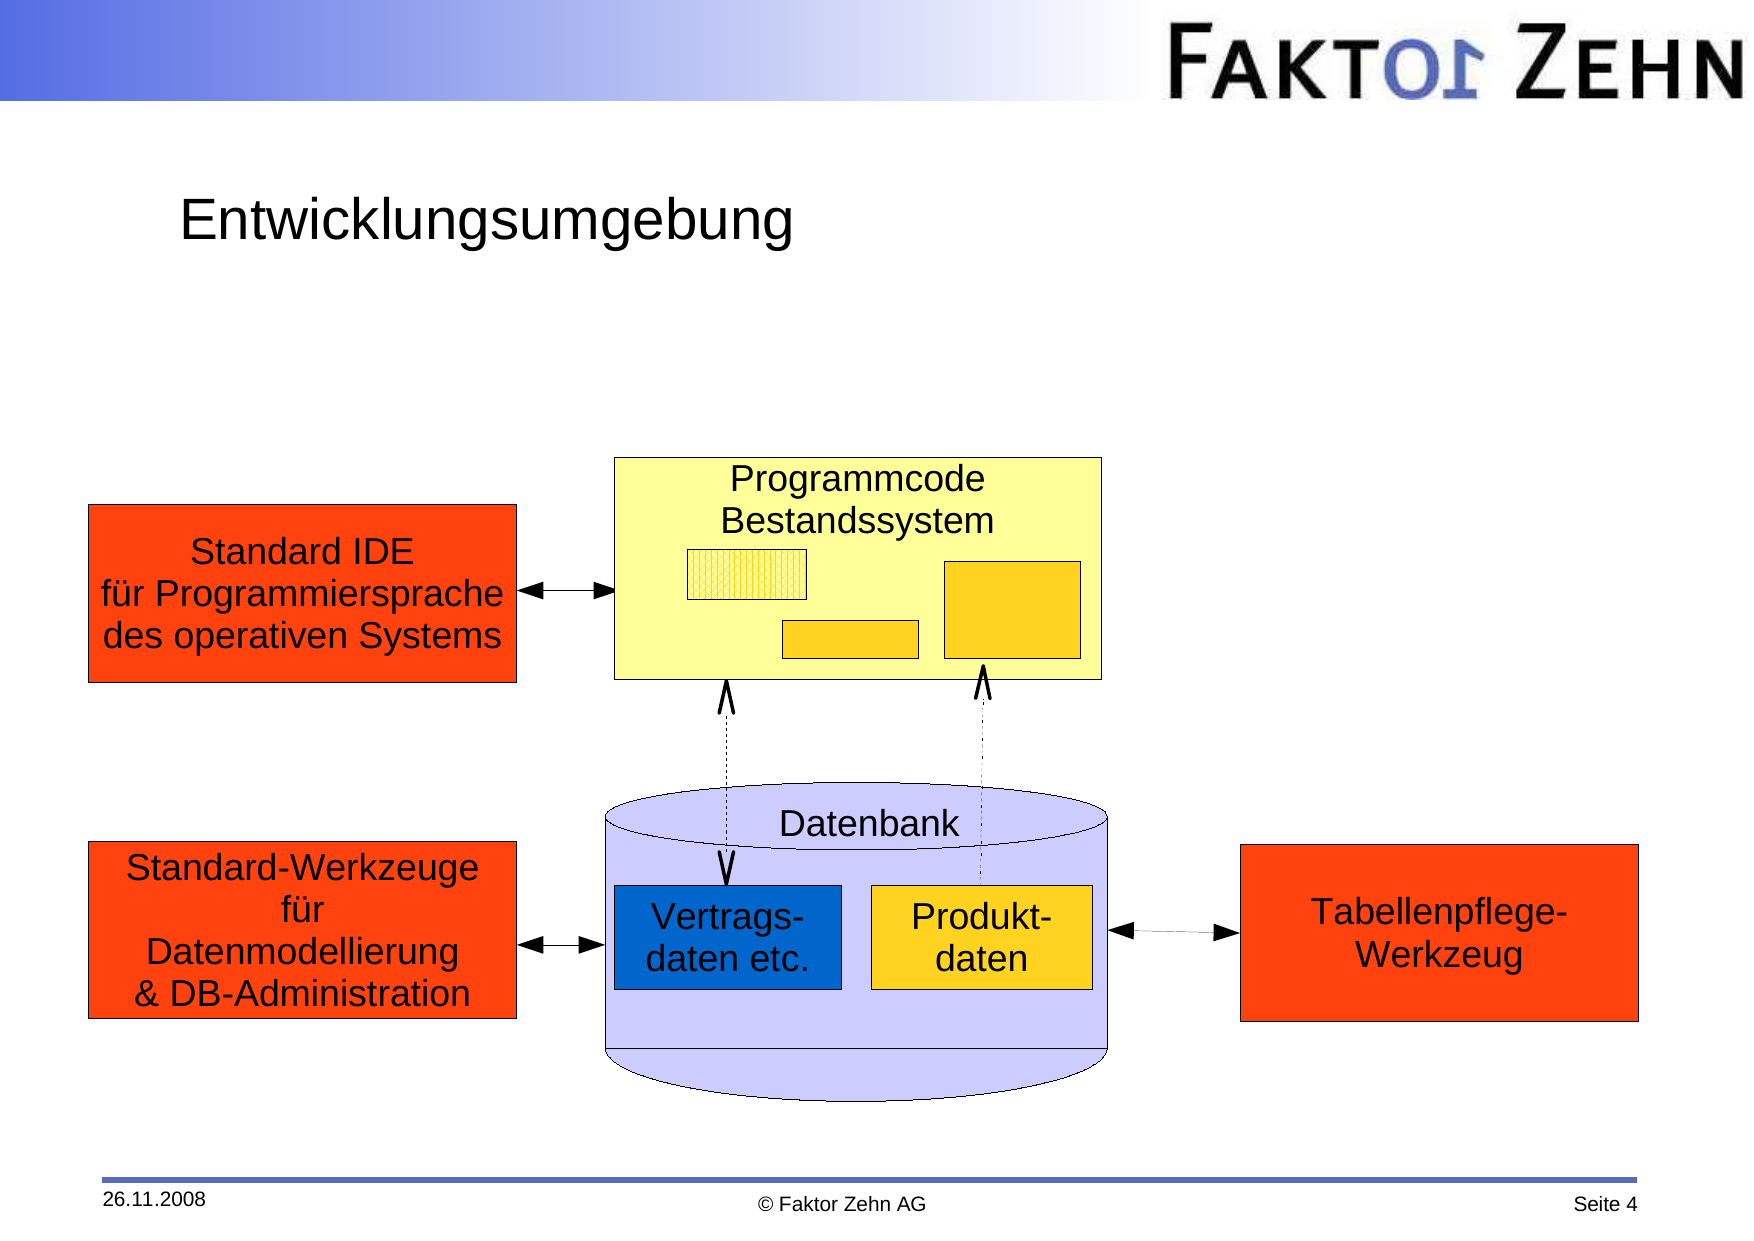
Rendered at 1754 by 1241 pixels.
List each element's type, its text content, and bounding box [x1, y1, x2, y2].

text_box [687, 549, 807, 600]
text_box Produkt- daten [871, 885, 1093, 990]
text_box [944, 561, 1081, 659]
title Entwicklungsumgebung [179, 142, 1610, 296]
text_box Standard IDE für Programmiersprache des operativen Systems [88, 504, 517, 683]
text_box [605, 782, 1108, 1102]
text_box Tabellenpflege- Werkzeug [1240, 844, 1639, 1022]
text_box Datenbank [778, 802, 1009, 845]
text_box Vertrags- daten etc. [614, 885, 842, 990]
text_box Standard-Werkzeuge für Datenmodellierung & DB-Administration [88, 841, 517, 1019]
text_box [782, 620, 919, 659]
picture [1162, 7, 1752, 100]
text_box Programmcode Bestandssystem [614, 457, 1102, 680]
